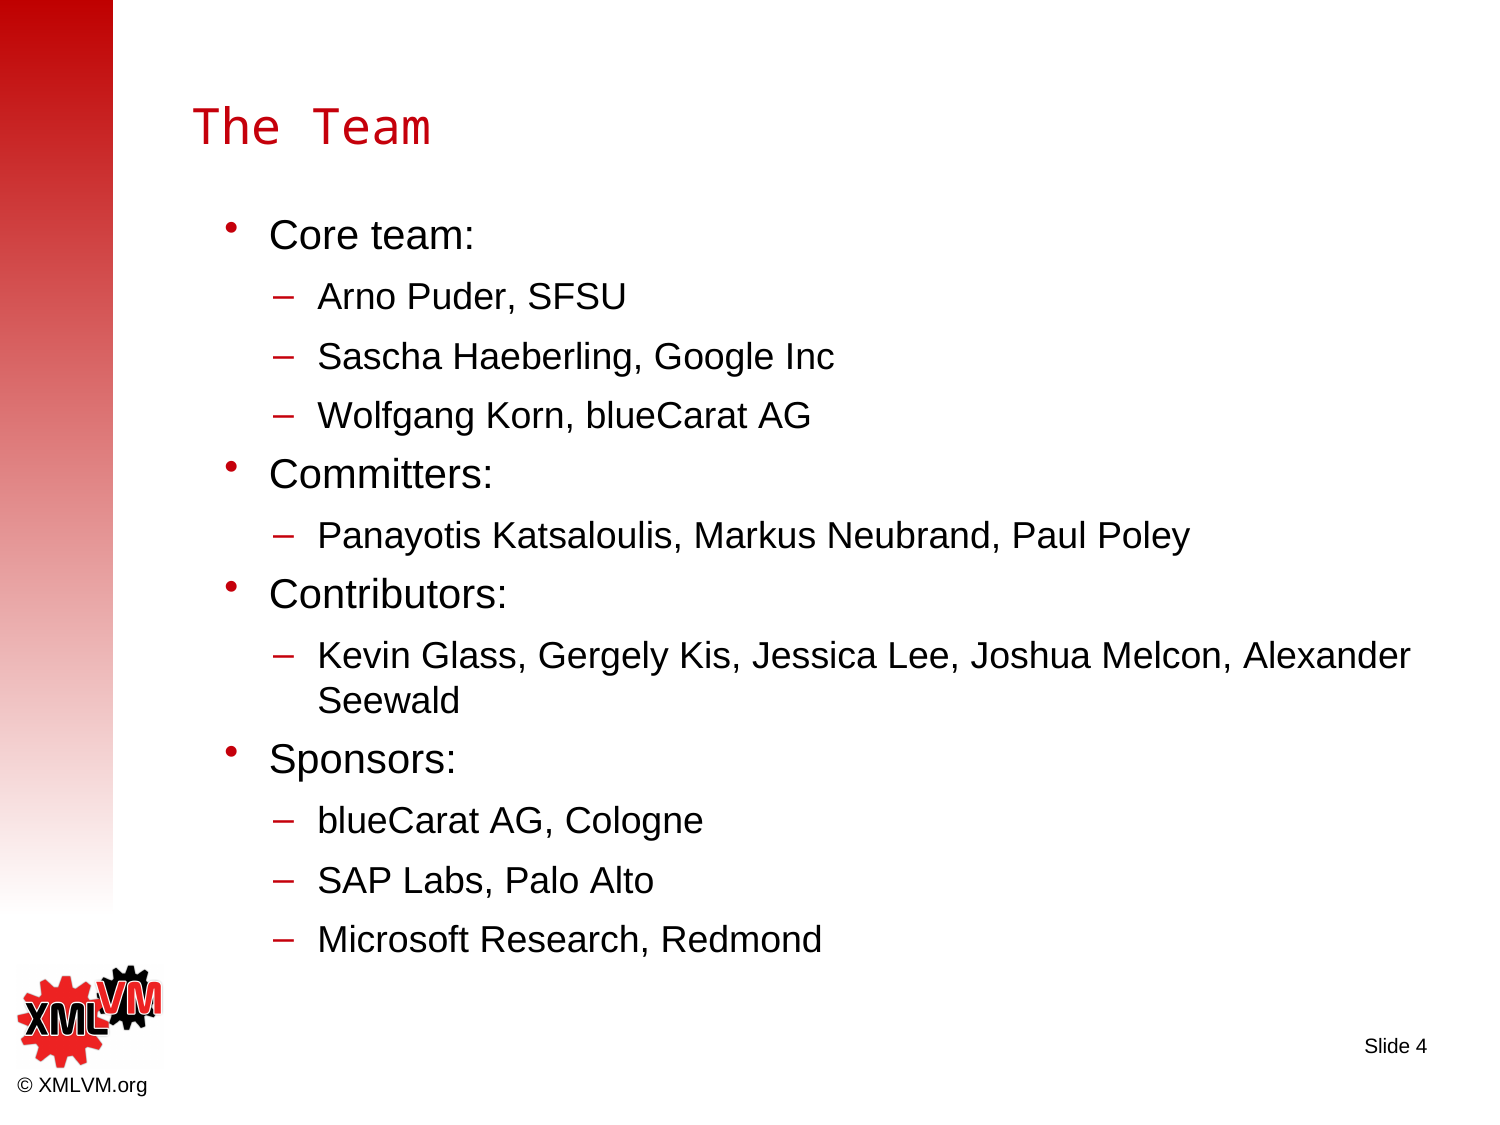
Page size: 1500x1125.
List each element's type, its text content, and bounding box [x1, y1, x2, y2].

picture [16, 964, 164, 1069]
title The Team [177, 59, 1454, 199]
list Core team: Arno Puder, SFSU Sascha Haeberling, Google Inc Wolfgang Korn, blueCarat AG Committers: Panayotis Katsaloulis, Markus Neubrand, Paul Poley Contributors: Kevin Glass, Gergely Kis, Jessica Lee, Joshua Melcon, Alexander Seewald Sponsors: blueCarat AG, Cologne SAP Labs, Palo Alto Microsoft Research, Redmond [224, 207, 1447, 974]
